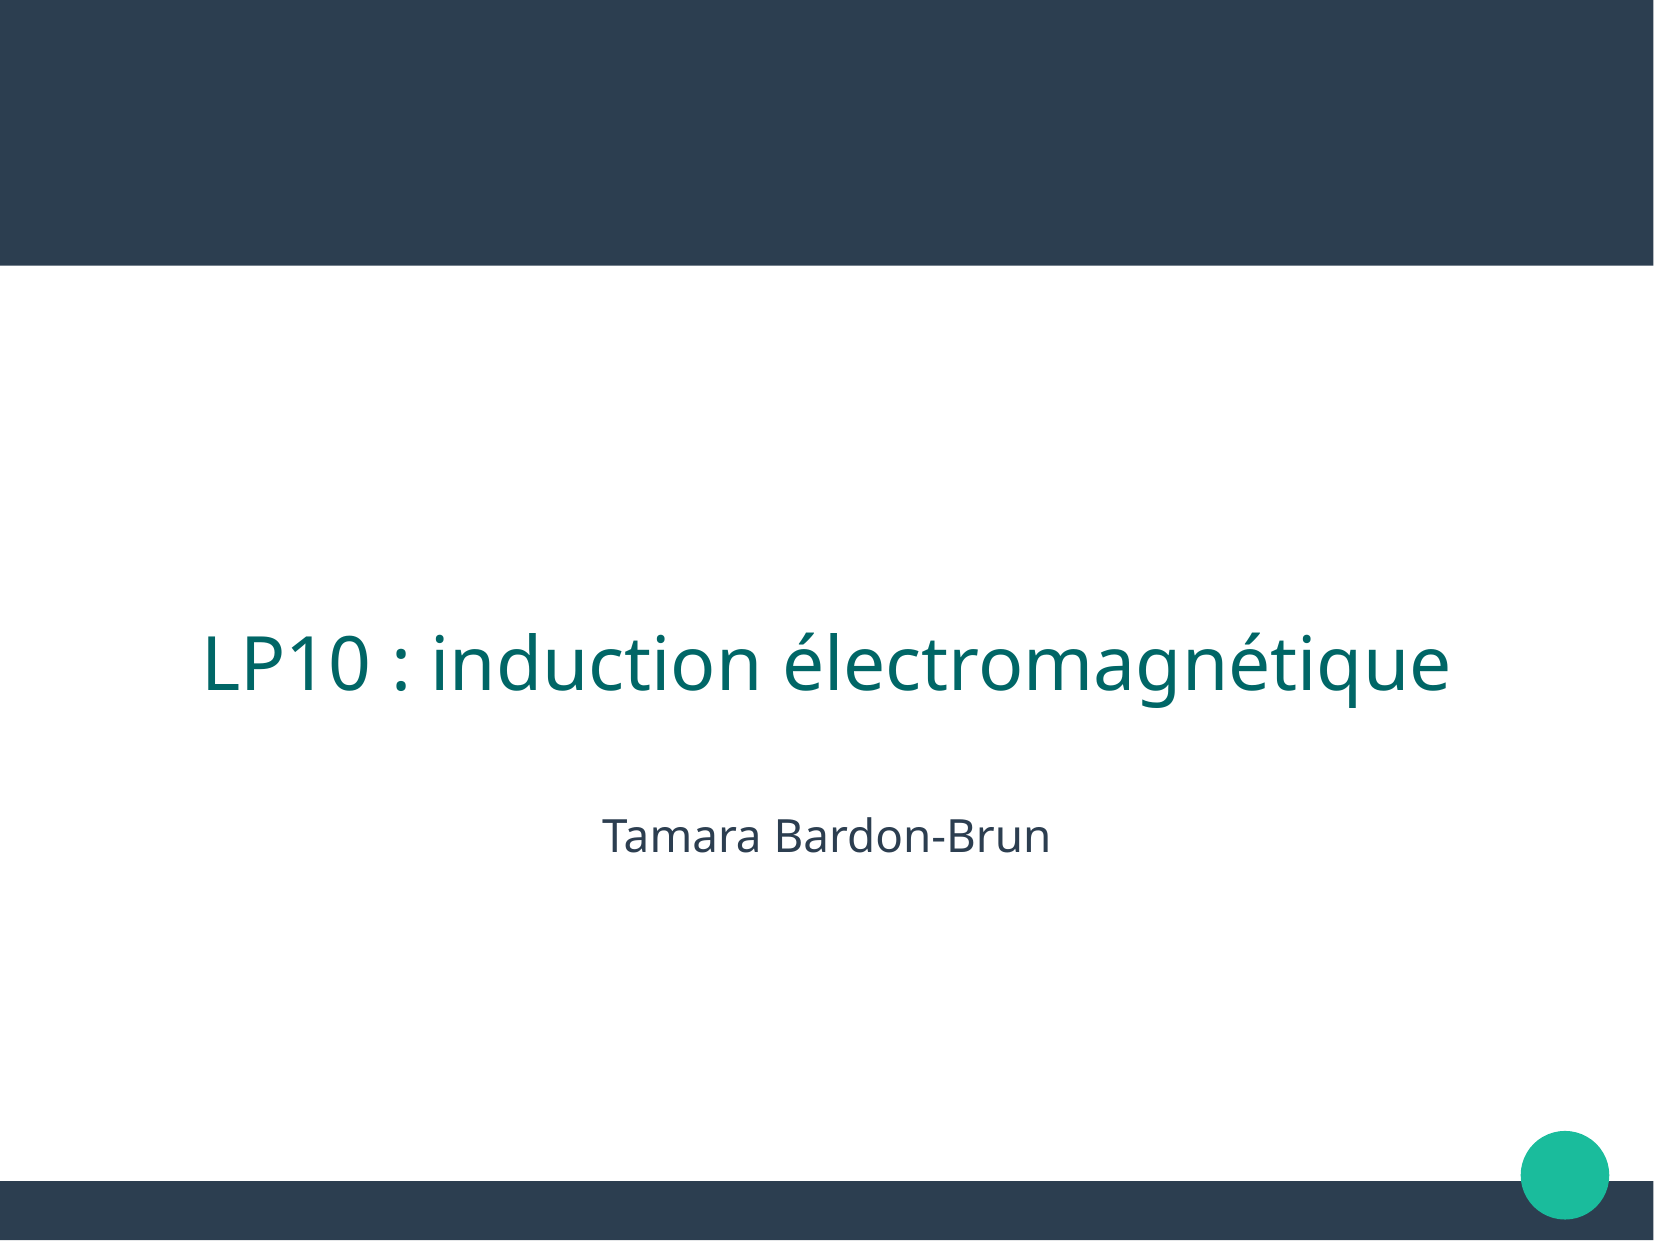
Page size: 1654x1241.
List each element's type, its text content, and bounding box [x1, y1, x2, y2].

subtitle LP10 : induction électromagnétique Tamara Bardon-Brun [59, 324, 1595, 1152]
